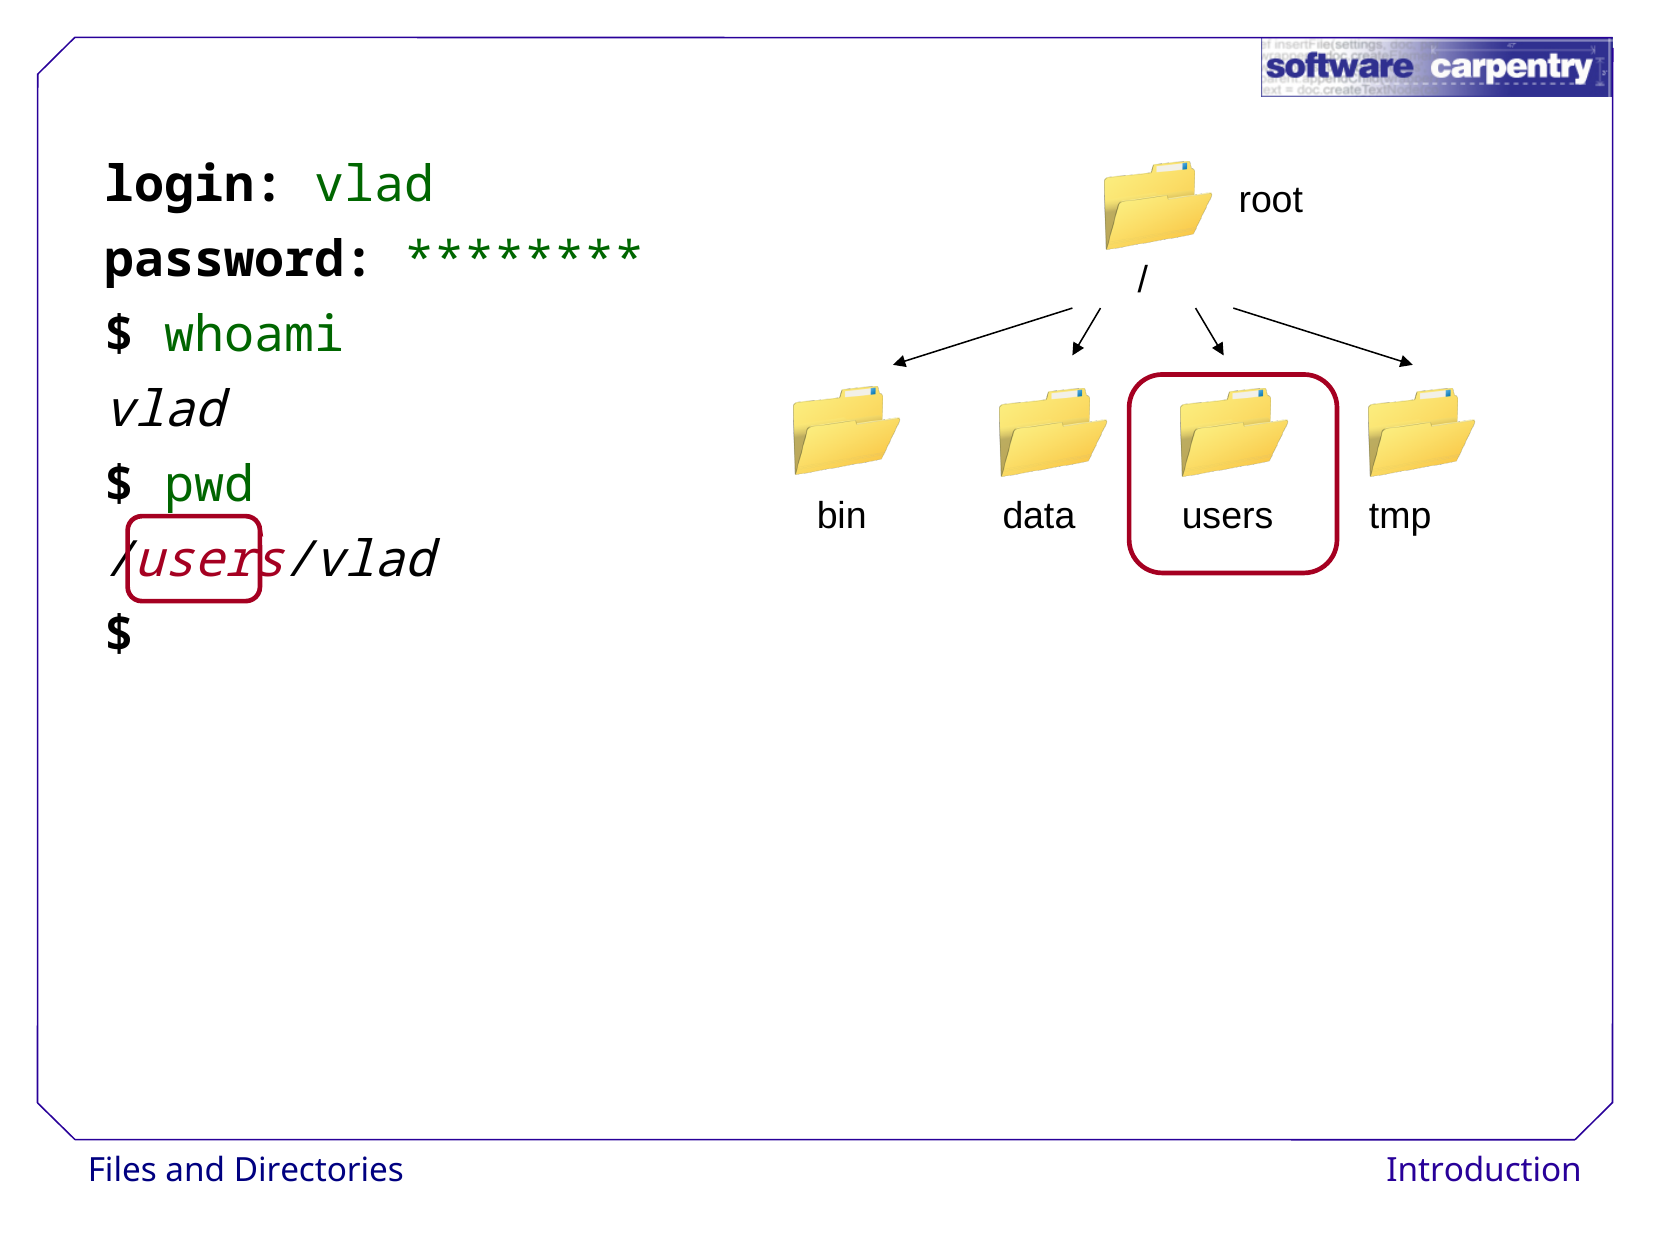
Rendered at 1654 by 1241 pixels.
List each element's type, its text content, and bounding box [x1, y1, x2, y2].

text_box bin [801, 488, 882, 545]
text_box tmp [1354, 487, 1447, 545]
picture [995, 374, 1111, 490]
text_box root [1223, 171, 1318, 229]
picture [1364, 374, 1479, 490]
picture [1261, 39, 1613, 97]
picture [1100, 147, 1216, 263]
text_box users [1166, 487, 1289, 545]
text_box / [1122, 263, 1163, 309]
text_box data [987, 487, 1091, 545]
text_box login: vlad password: ******** $ whoami vlad $ pwd /users/vlad $ [89, 128, 1512, 1037]
picture [1176, 374, 1292, 490]
picture [789, 372, 904, 488]
